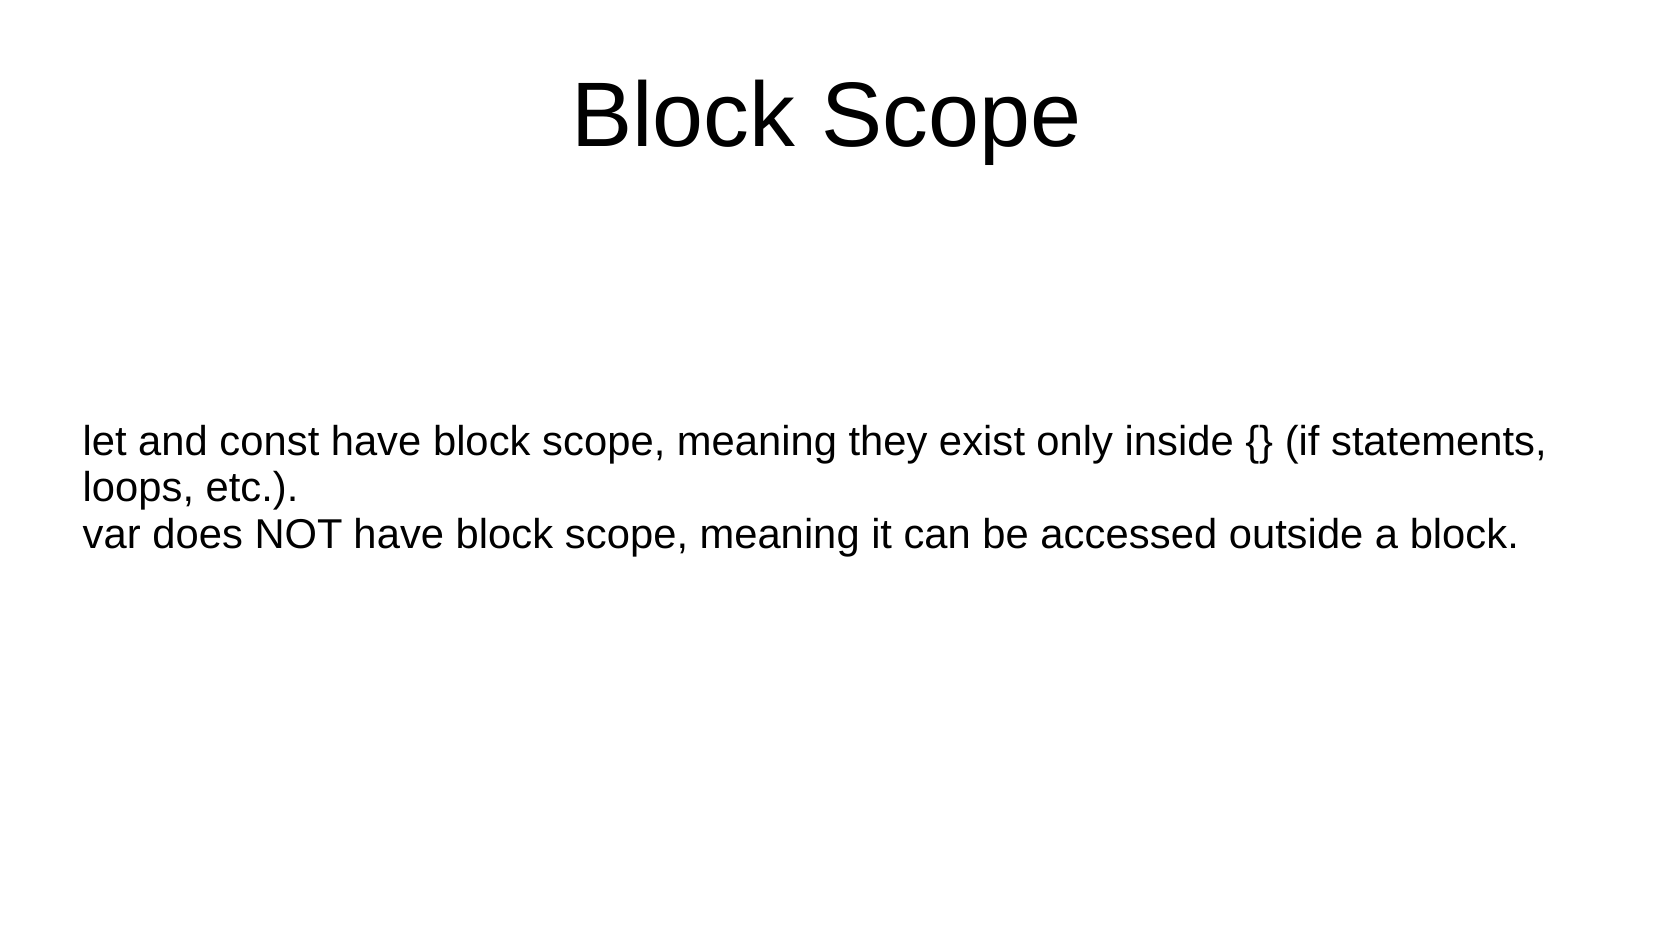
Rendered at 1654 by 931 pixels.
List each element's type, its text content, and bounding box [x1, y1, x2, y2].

subtitle let and const have block scope, meaning they exist only inside {} (if statements, loops, etc.). var does NOT have block scope, meaning it can be accessed outside a block. [82, 217, 1571, 758]
title Block Scope [82, 37, 1571, 193]
